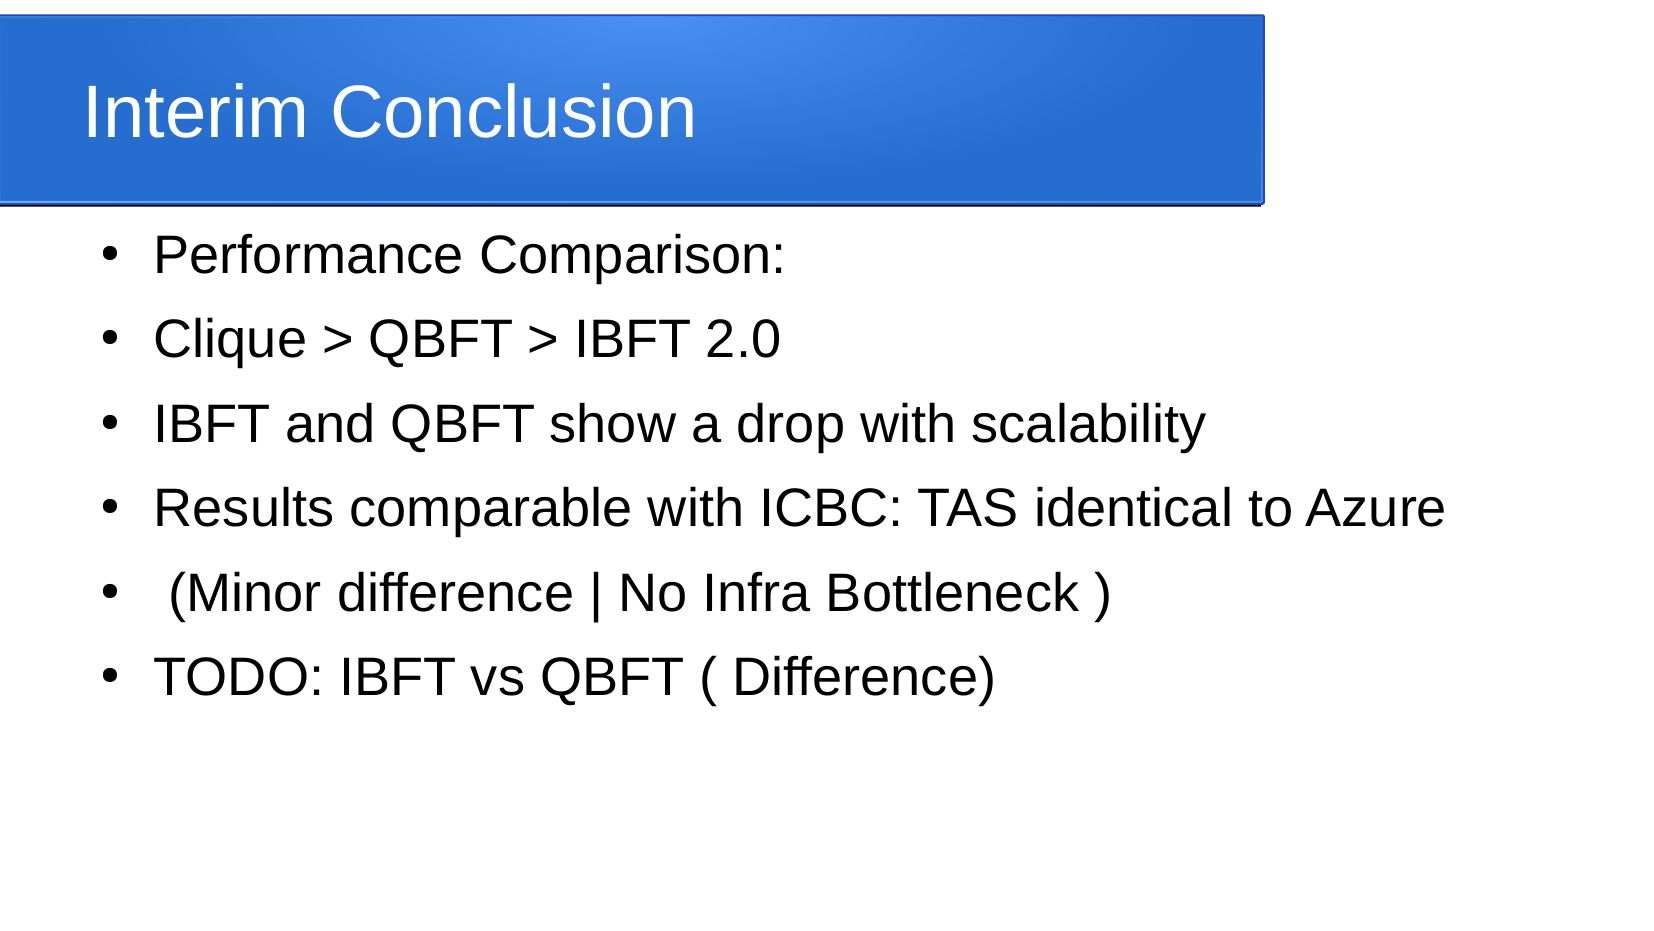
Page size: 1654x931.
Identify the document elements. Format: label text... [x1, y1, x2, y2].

list Performance Comparison: Clique > QBFT > IBFT 2.0 IBFT and QBFT show a drop with scalability Results comparable with ICBC: TAS identical to Azure (Minor difference | No Infra Bottleneck ) TODO: IBFT vs QBFT ( Difference) [82, 224, 1571, 764]
title Interim Conclusion [82, 35, 1235, 189]
